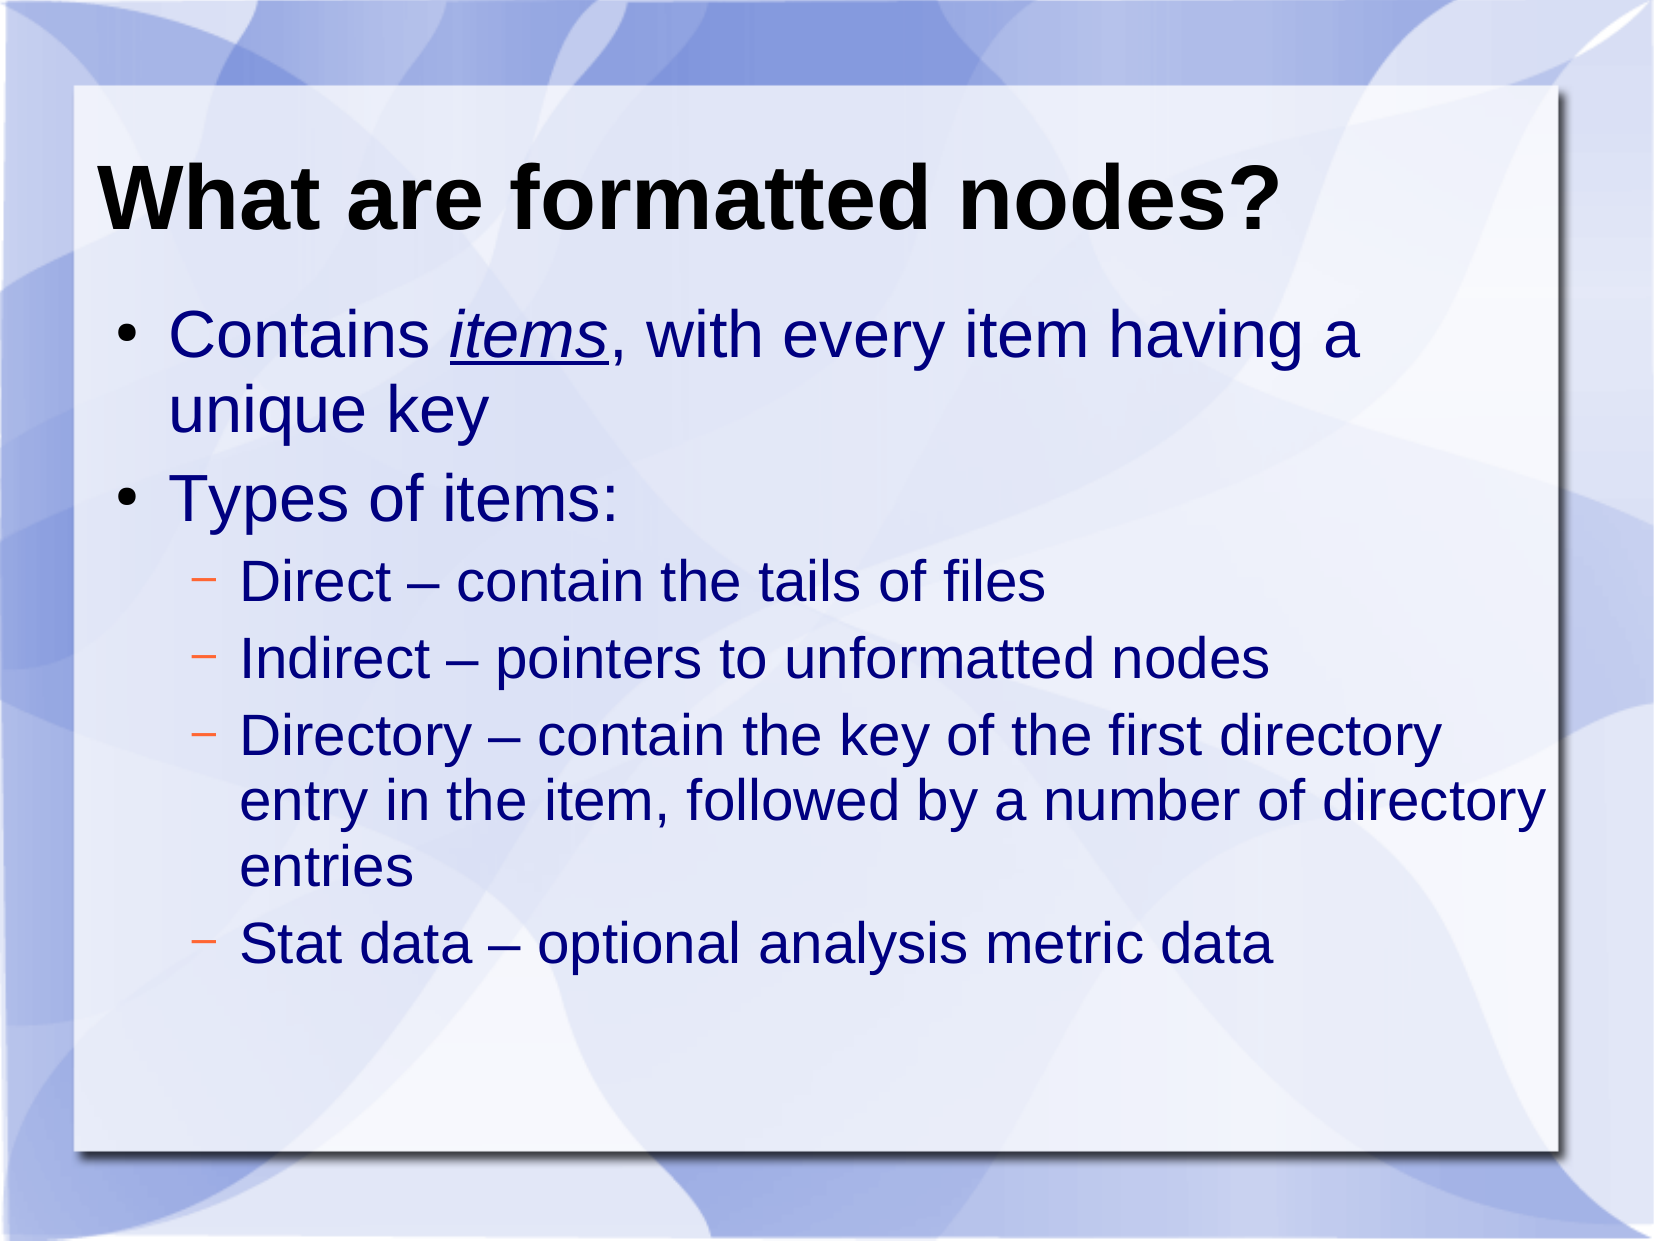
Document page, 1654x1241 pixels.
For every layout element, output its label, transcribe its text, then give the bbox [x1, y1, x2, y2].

picture [0, 0, 1654, 1241]
title What are formatted nodes? [82, 50, 1571, 257]
list Contains items, with every item having a unique key Types of items: Direct – contain the tails of files Indirect – pointers to unformatted nodes Directory – contain the key of the first directory entry in the item, followed by a number of directory entries Stat data – optional analysis metric data [82, 289, 1571, 1109]
